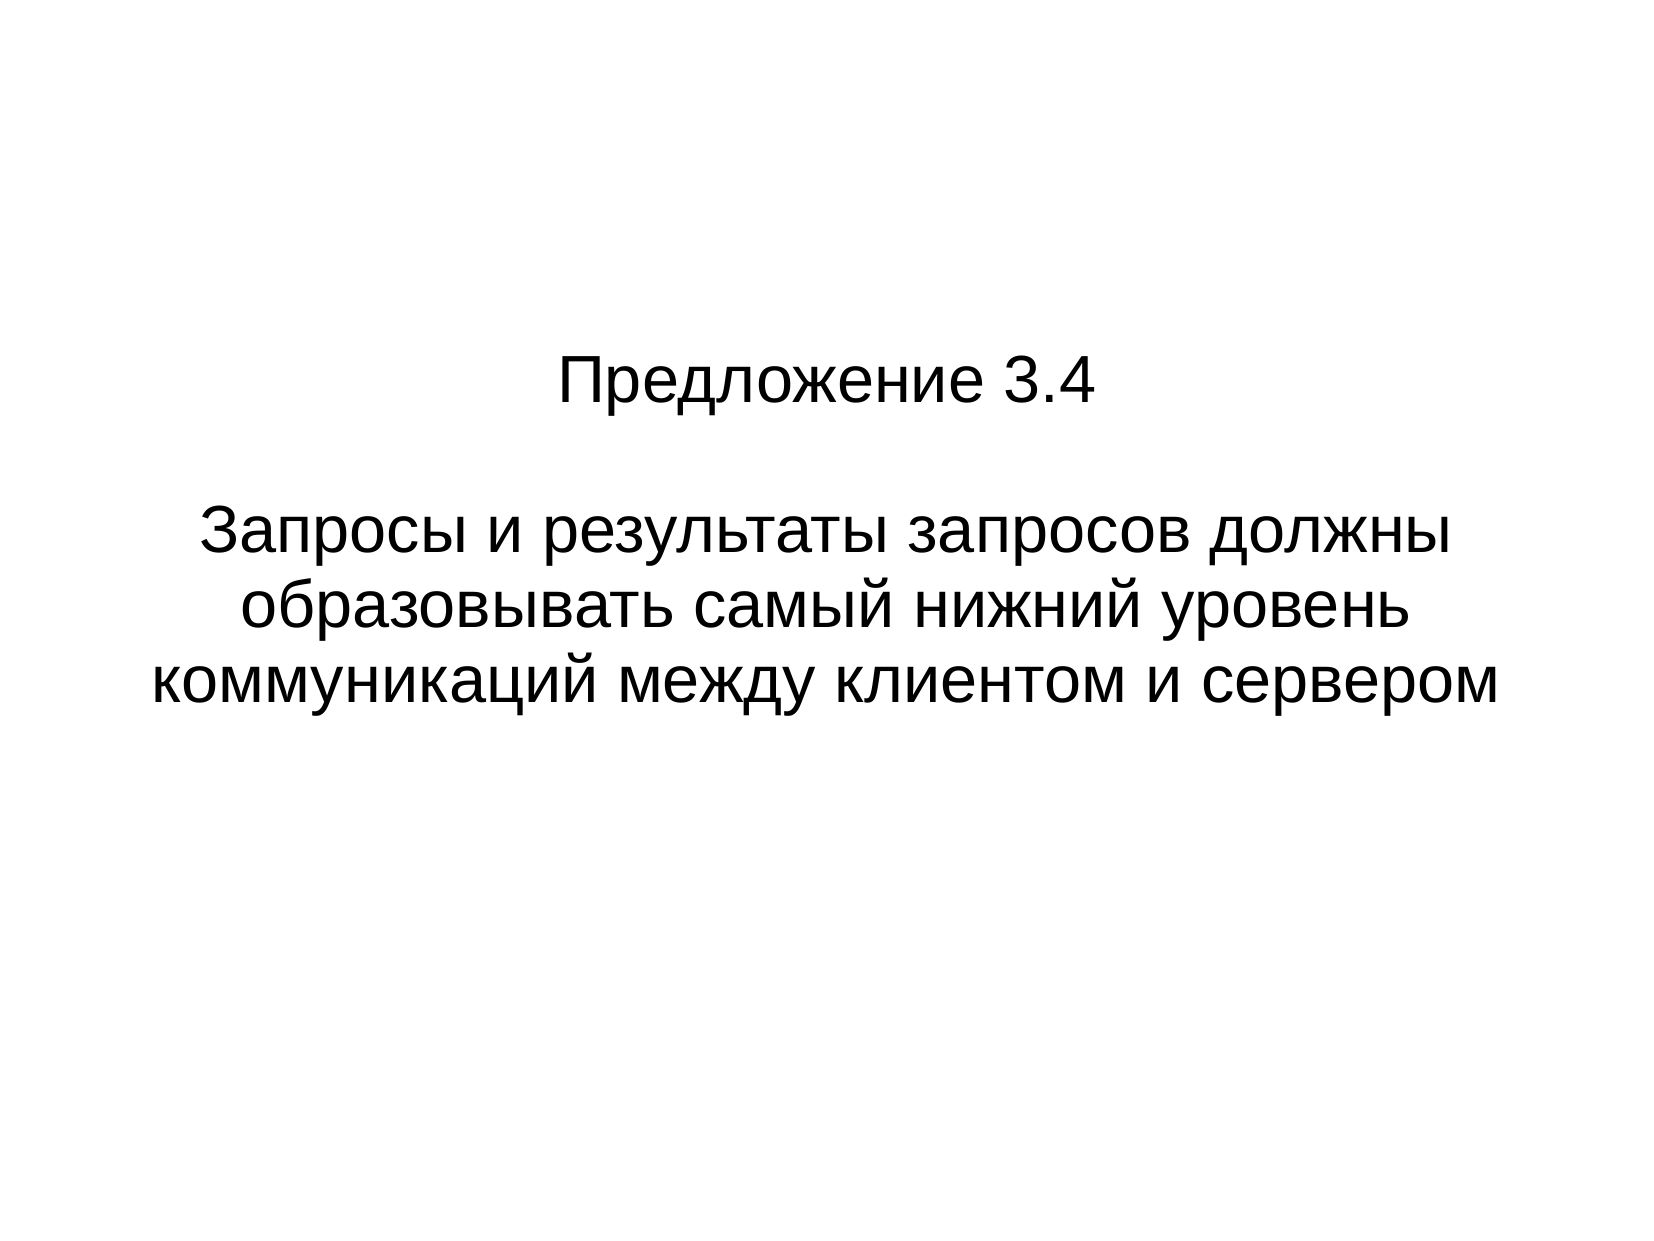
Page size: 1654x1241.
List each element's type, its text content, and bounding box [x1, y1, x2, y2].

subtitle Предложение 3.4 Запросы и результаты запросов должны образовывать самый нижний уровень коммуникаций между клиентом и сервером [82, 49, 1571, 1010]
